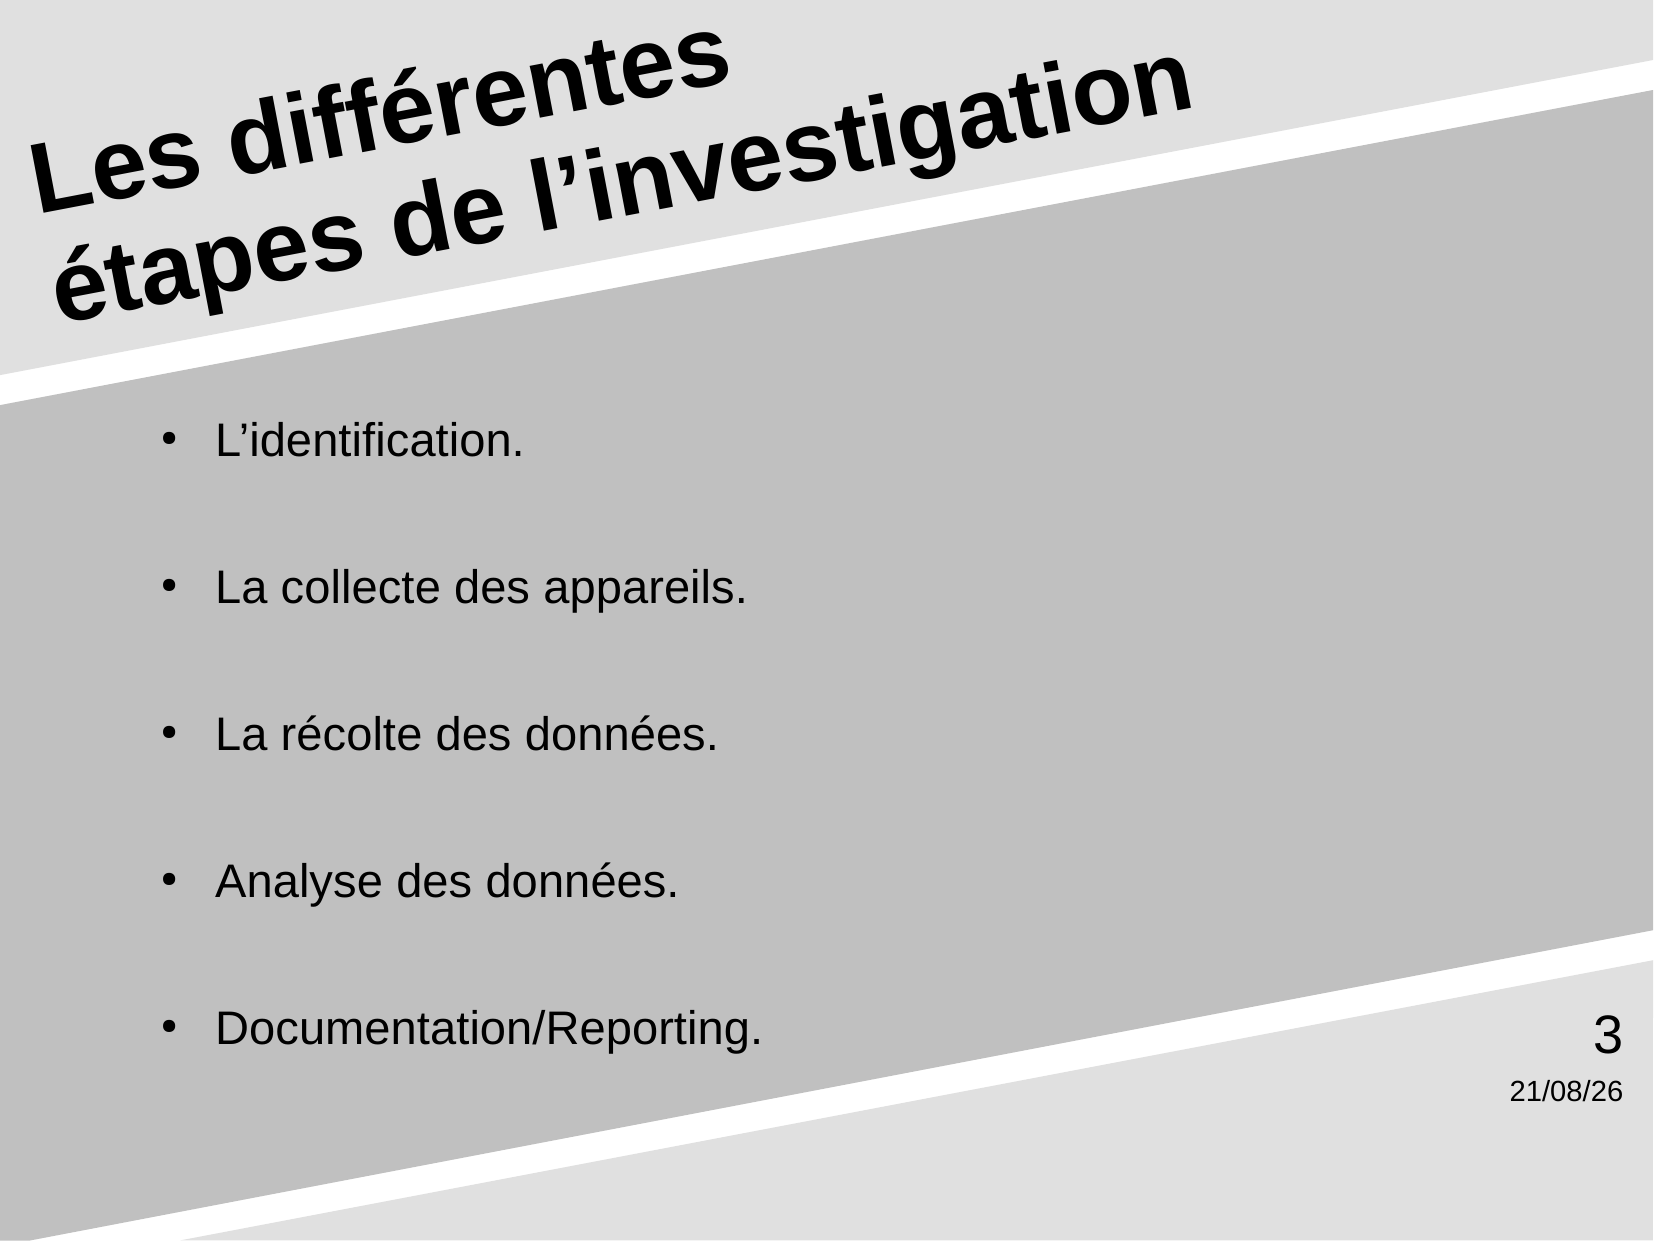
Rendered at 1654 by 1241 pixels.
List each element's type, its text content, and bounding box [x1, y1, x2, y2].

title Les différentes étapes de l’investigation [20, 0, 1524, 346]
list L’identification. La collecte des appareils. La récolte des données. Analyse des données. Documentation/Reporting. [153, 413, 1609, 1058]
